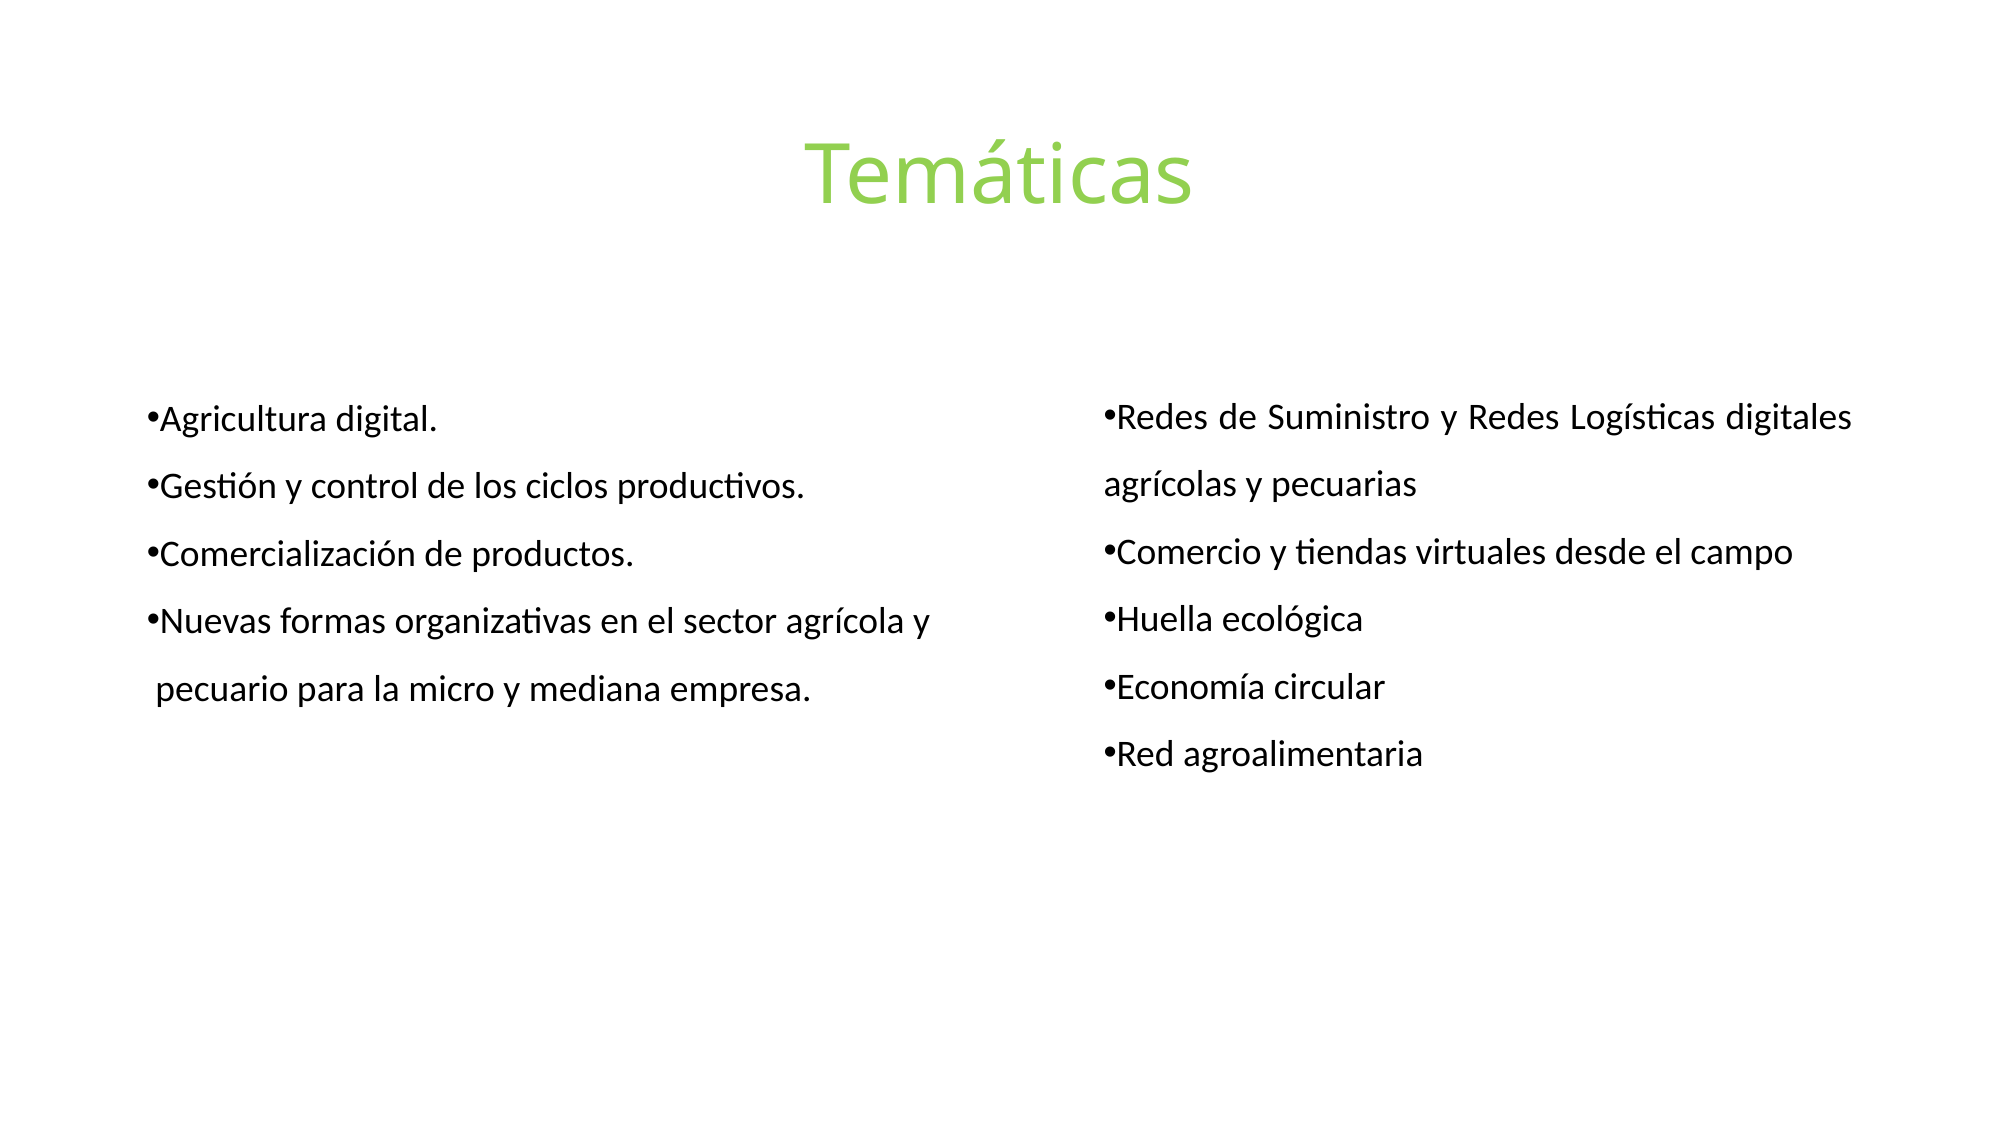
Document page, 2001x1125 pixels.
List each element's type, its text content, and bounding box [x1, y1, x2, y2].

text_box Redes de Suministro y Redes Logísticas digitales agrícolas y pecuarias Comercio y tiendas virtuales desde el campo Huella ecológica Economía circular Red agroalimentaria [1088, 361, 1869, 827]
text_box Temáticas [783, 112, 1217, 228]
text_box Agricultura digital. Gestión y control de los ciclos productivos. Comercialización de productos. Nuevas formas organizativas en el sector agrícola y pecuario para la micro y mediana empresa. [131, 363, 1000, 762]
